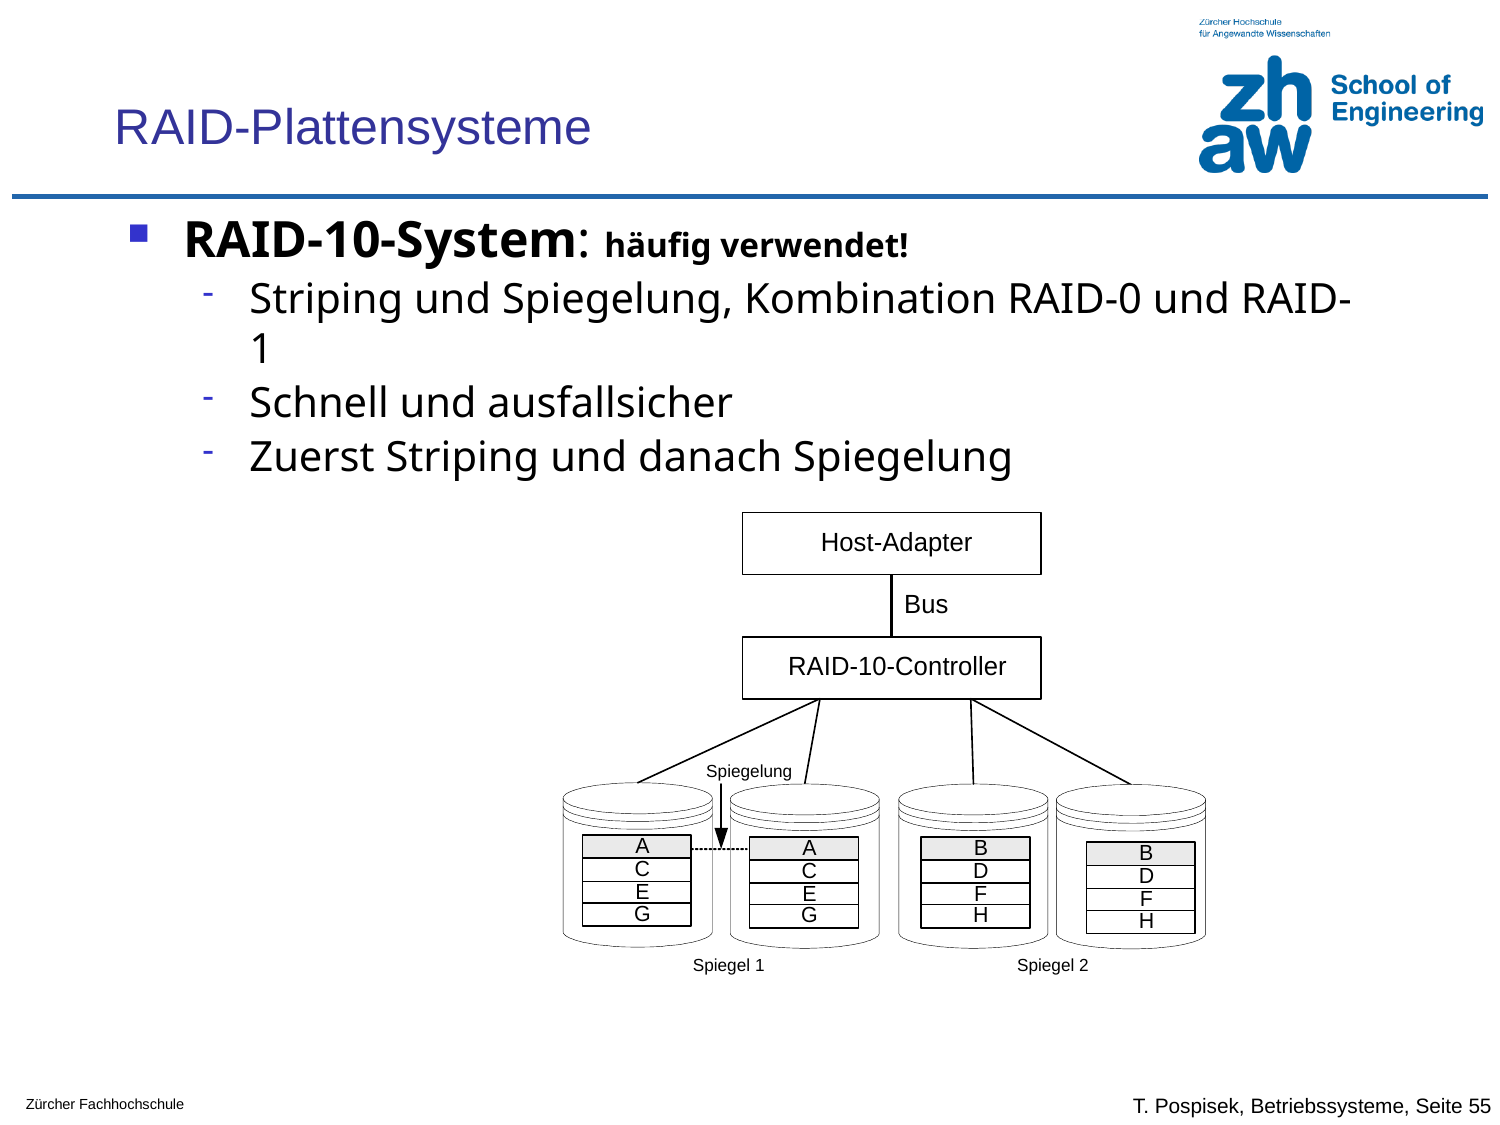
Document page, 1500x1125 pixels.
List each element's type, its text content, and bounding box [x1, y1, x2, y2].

title RAID-Plattensysteme [99, 50, 1379, 163]
picture [1199, 19, 1483, 173]
picture [560, 508, 1209, 980]
list RAID-10-System: häufig verwendet! Striping und Spiegelung, Kombination RAID-0 und RAID-1 Schnell und ausfallsicher Zuerst Striping und danach Spiegelung [112, 200, 1375, 475]
